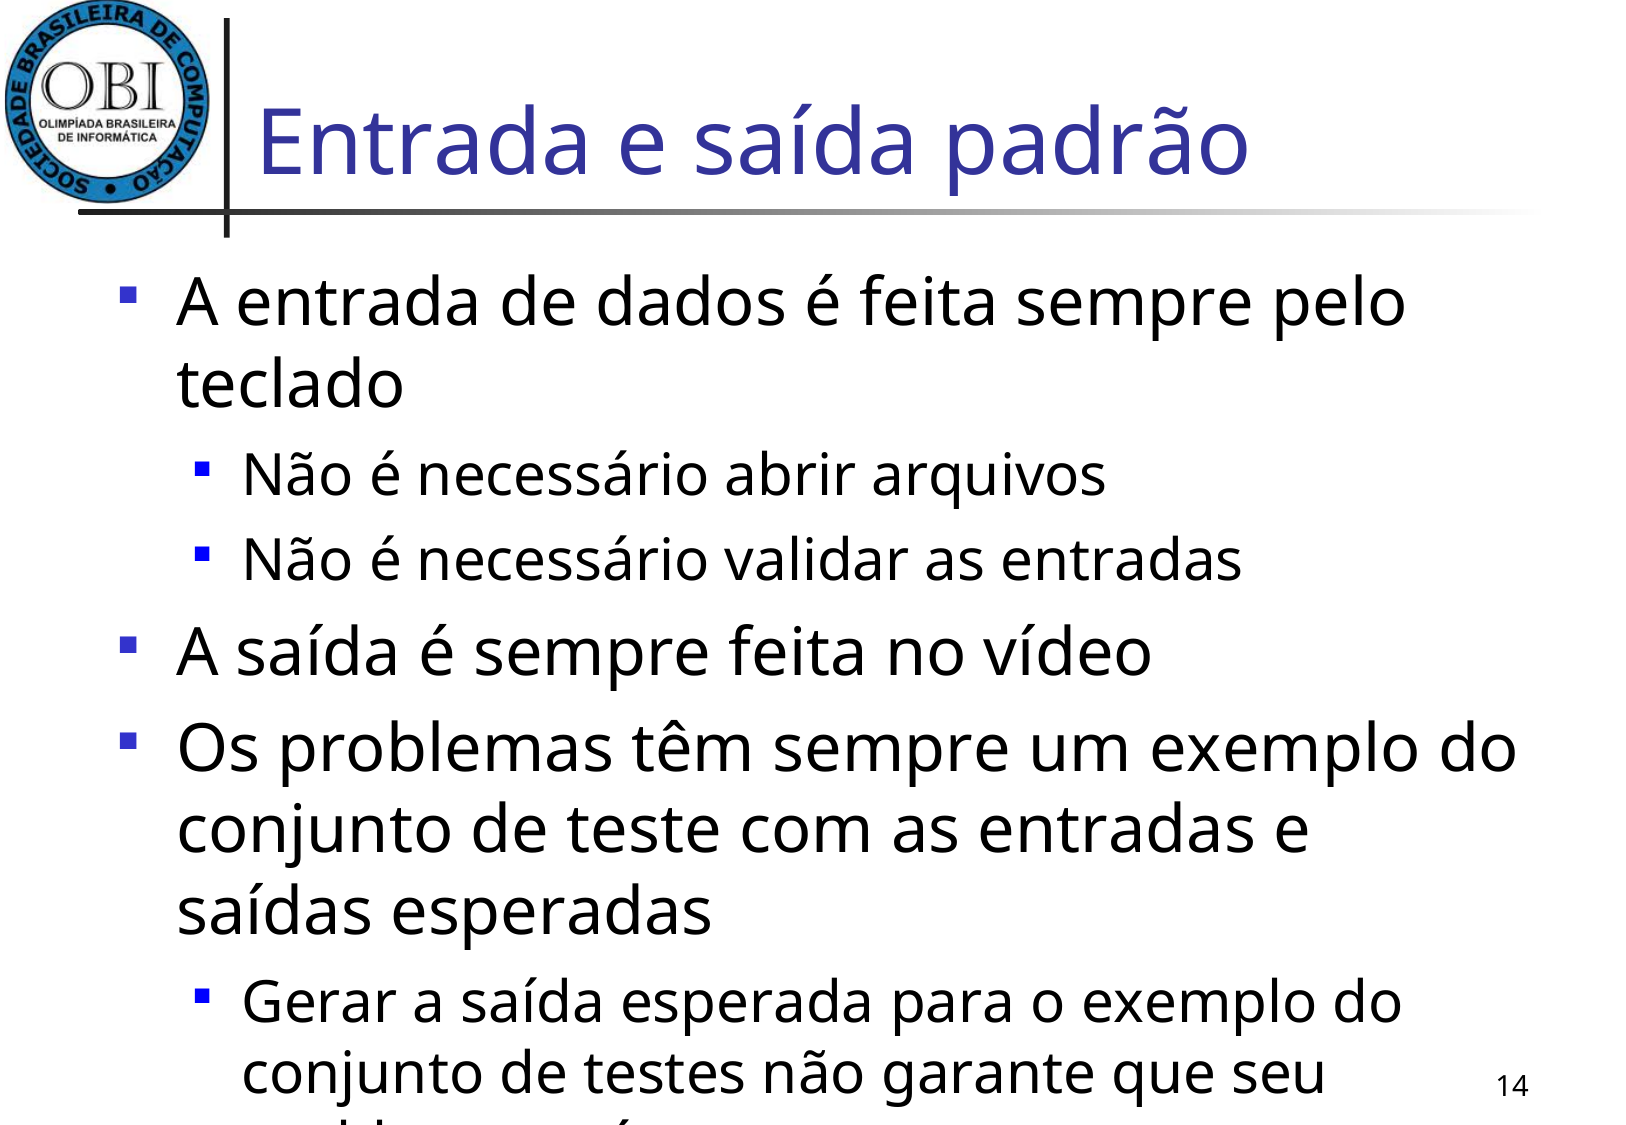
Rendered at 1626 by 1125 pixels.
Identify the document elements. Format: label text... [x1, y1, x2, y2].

list A entrada de dados é feita sempre pelo teclado Não é necessário abrir arquivos Não é necessário validar as entradas A saída é sempre feita no vídeo Os problemas têm sempre um exemplo do conjunto de teste com as entradas e saídas esperadas Gerar a saída esperada para o exemplo do conjunto de testes não garante que seu problema está correto [105, 252, 1538, 1125]
title Entrada e saída padrão [240, 0, 1538, 208]
picture [4, 0, 211, 204]
